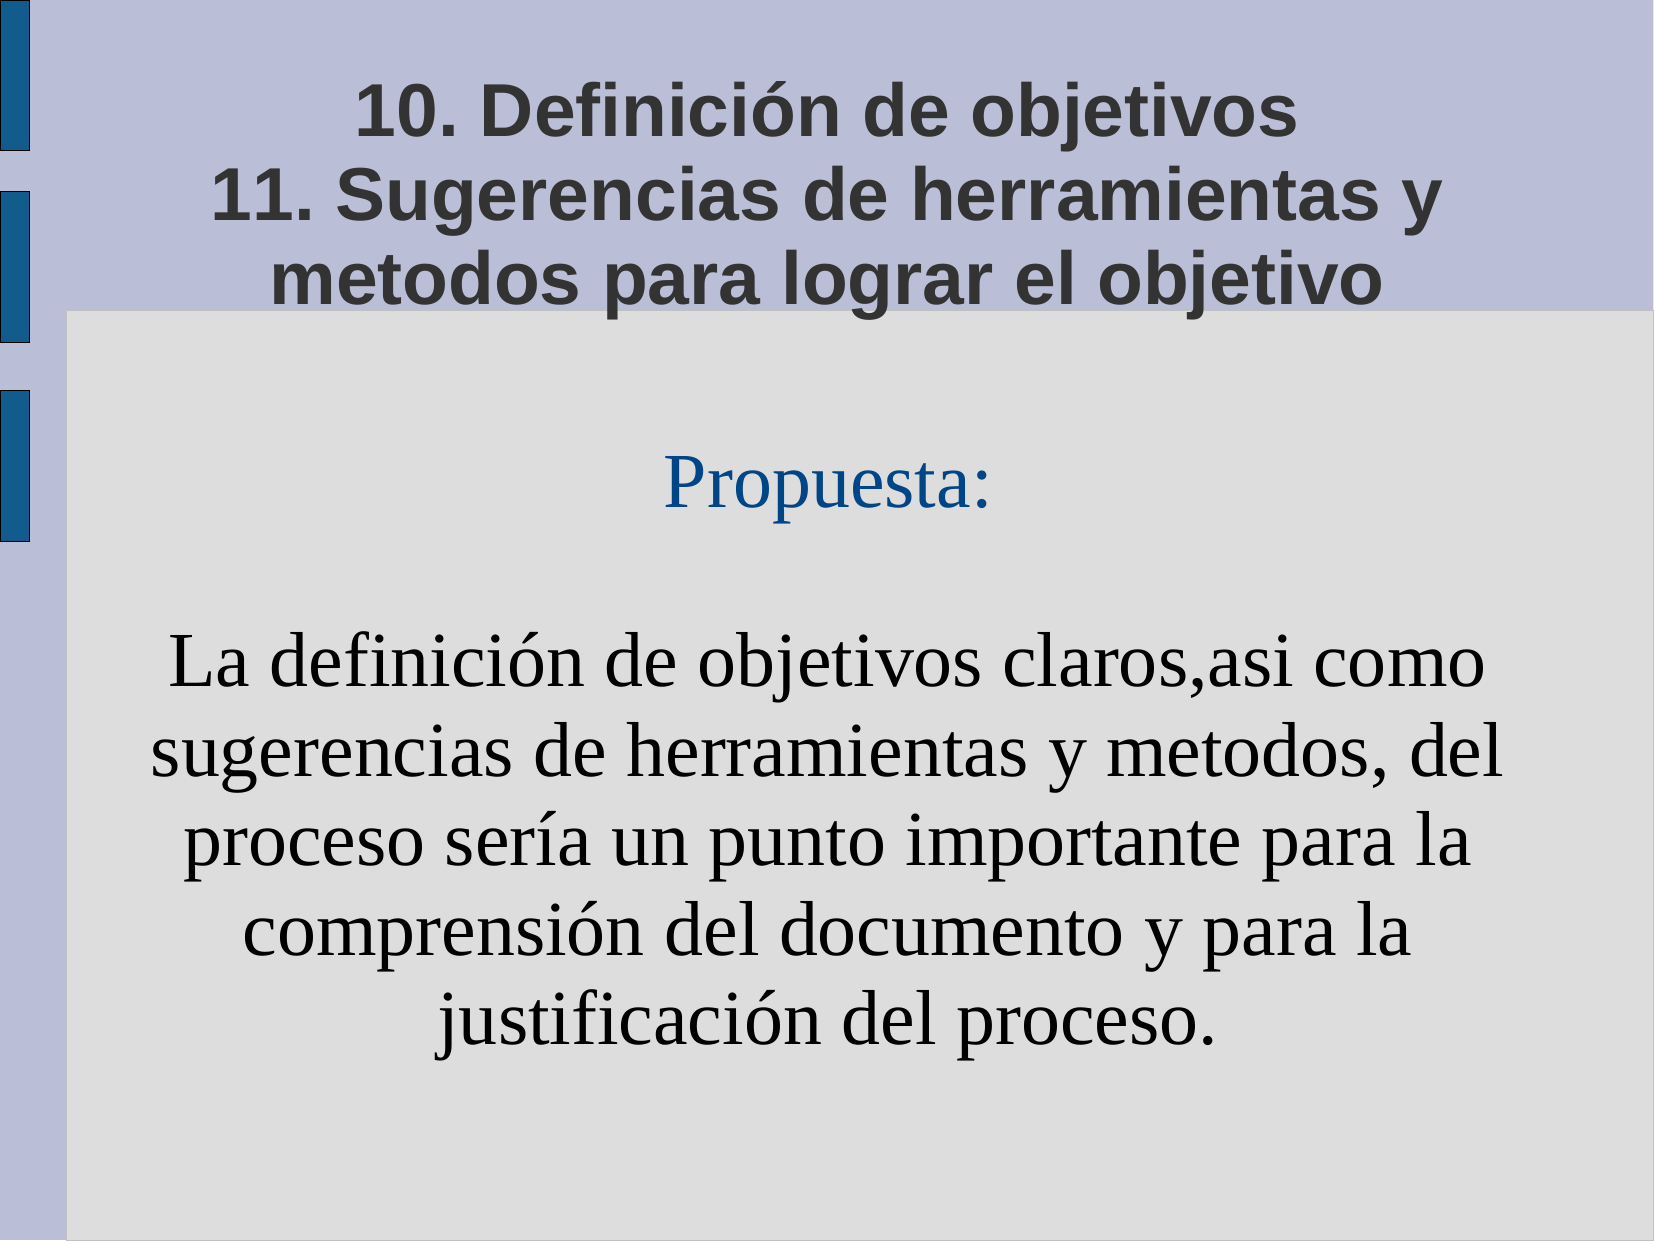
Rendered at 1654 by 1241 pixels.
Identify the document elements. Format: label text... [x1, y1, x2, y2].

chart [121, 344, 1534, 1127]
title 10. Definición de objetivos 11. Sugerencias de herramientas y metodos para lograr el objetivo [121, 68, 1534, 321]
